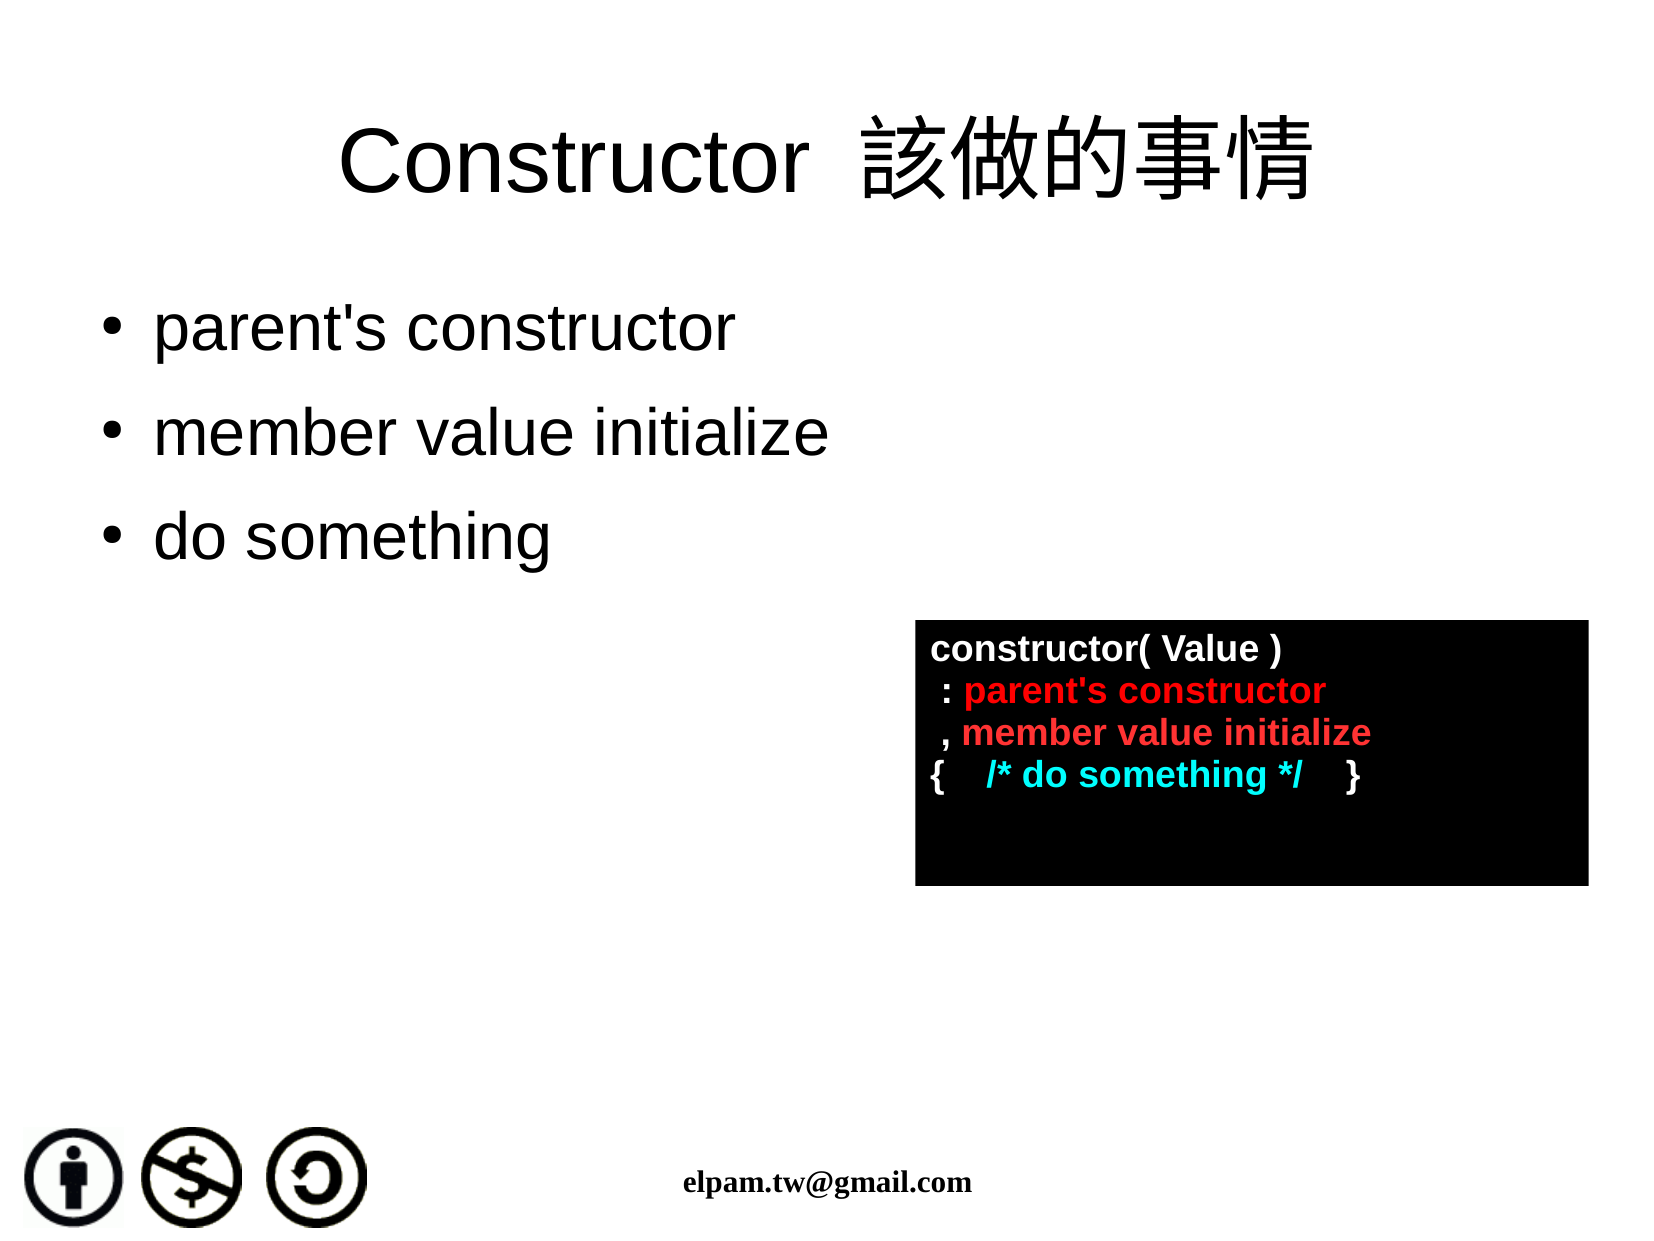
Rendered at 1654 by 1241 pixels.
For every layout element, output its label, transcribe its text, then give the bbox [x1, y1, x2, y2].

picture [266, 1127, 367, 1228]
picture [23, 1127, 124, 1228]
picture [141, 1127, 242, 1228]
title Constructor 該做的事情 [82, 56, 1571, 250]
text_box constructor( Value ) : parent's constructor , member value initialize { /* do something */ } [915, 620, 1589, 886]
list parent's constructor member value initialize do something [82, 290, 1571, 1094]
